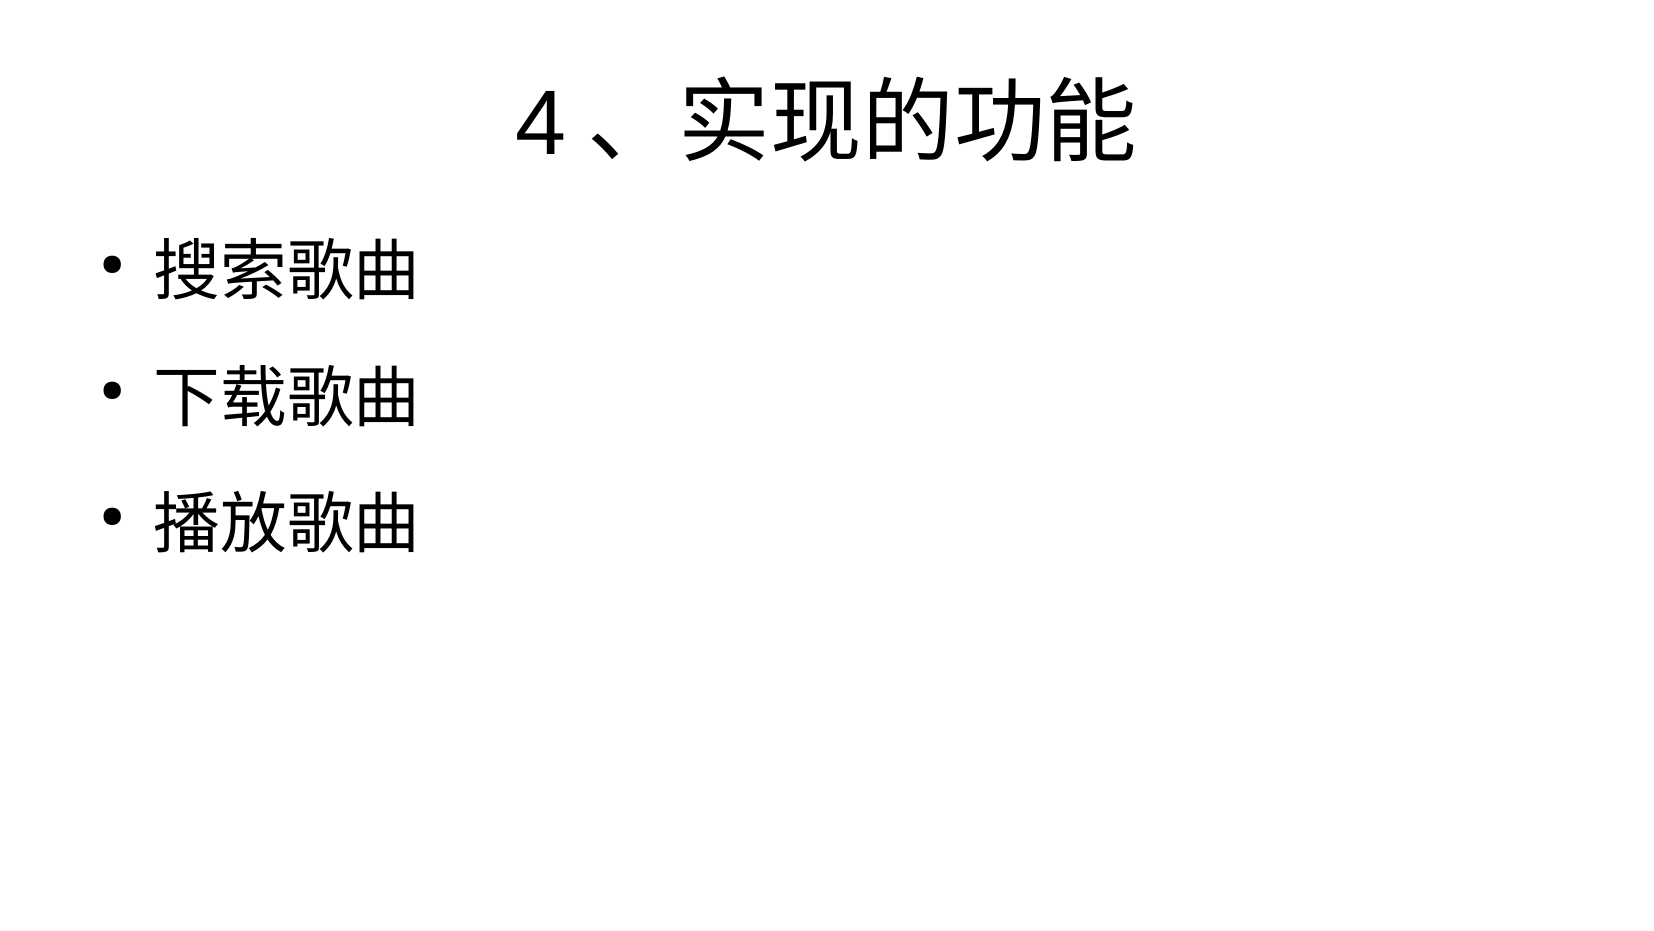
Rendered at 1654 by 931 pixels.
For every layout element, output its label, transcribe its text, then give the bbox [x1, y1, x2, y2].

title 4、实现的功能 [82, 37, 1571, 193]
list 搜索歌曲 下载歌曲 播放歌曲 [82, 217, 1571, 758]
